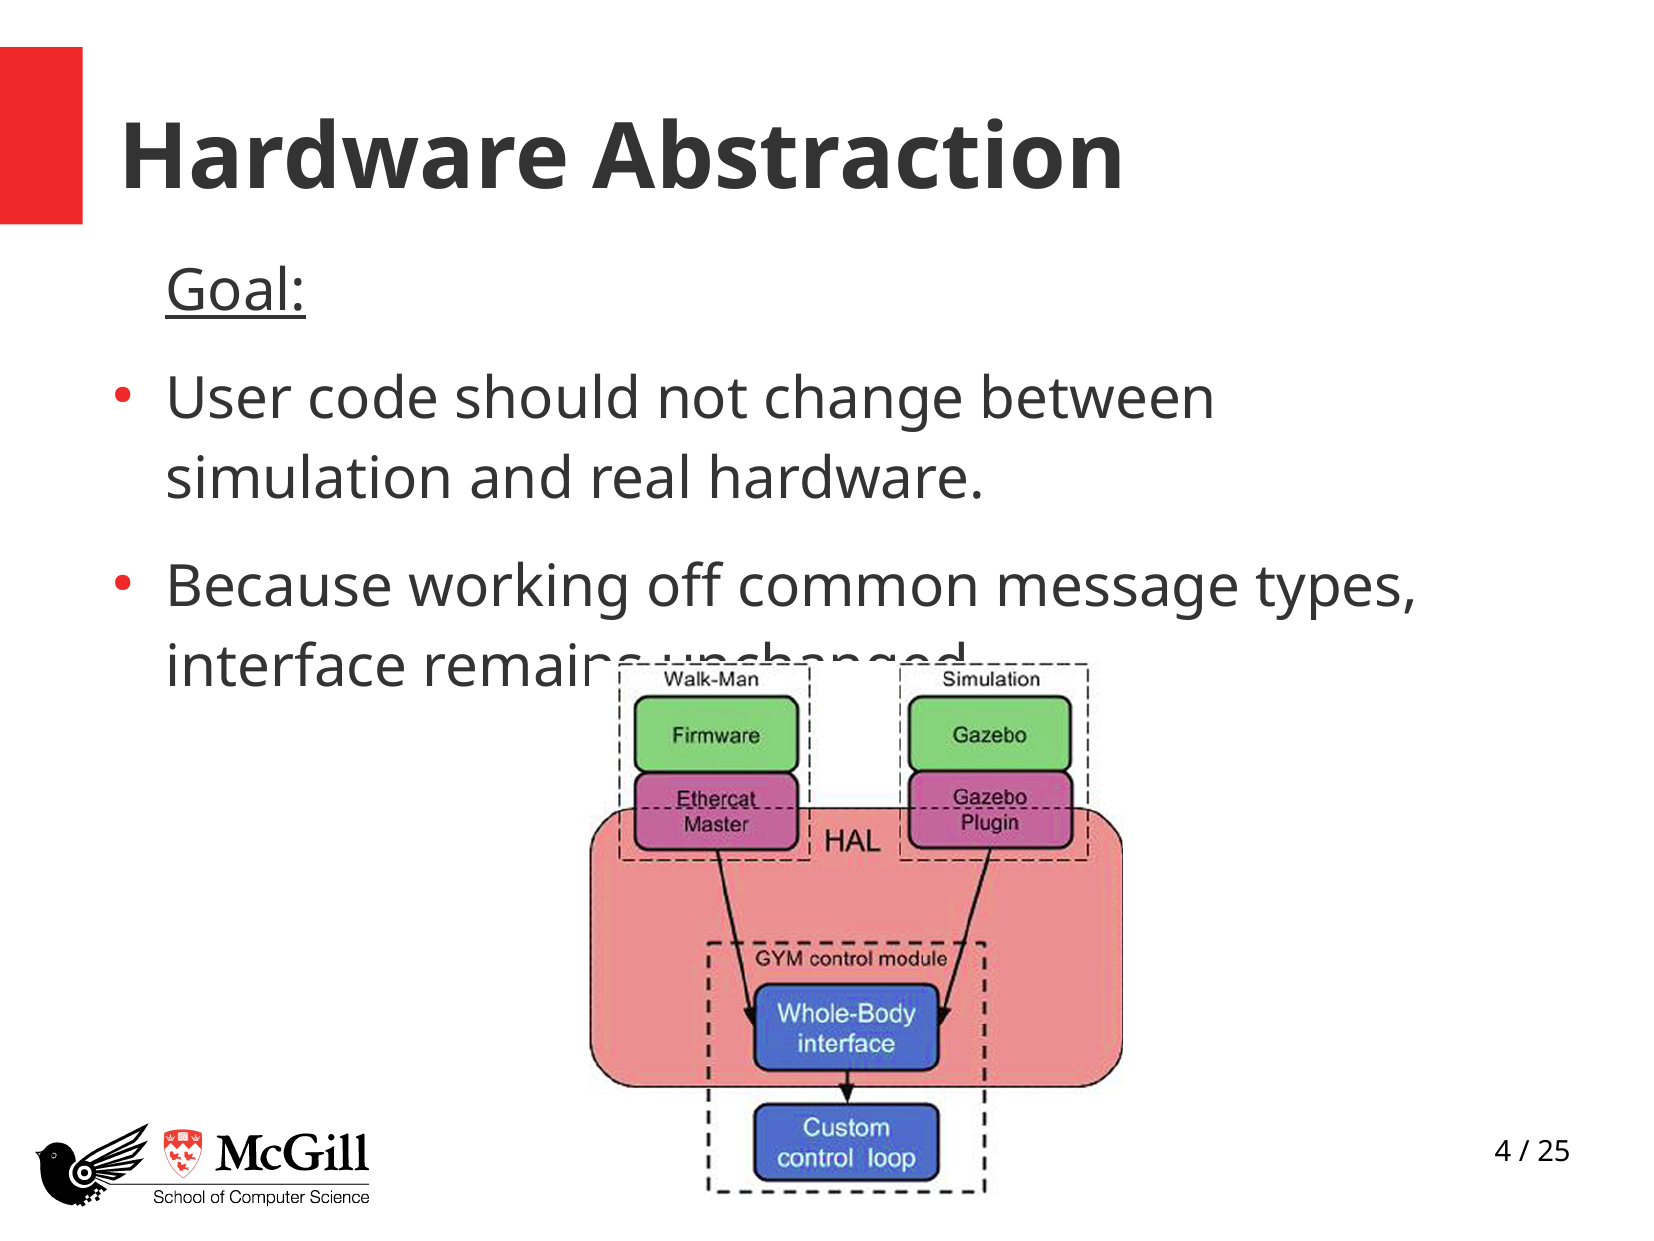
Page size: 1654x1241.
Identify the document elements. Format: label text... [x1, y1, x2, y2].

picture [35, 1110, 369, 1216]
picture [589, 661, 1123, 1195]
title Hardware Abstraction [118, 49, 1571, 257]
list Goal: User code should not change between simulation and real hardware. Because working off common message types, interface remains unchanged [94, 248, 1512, 968]
